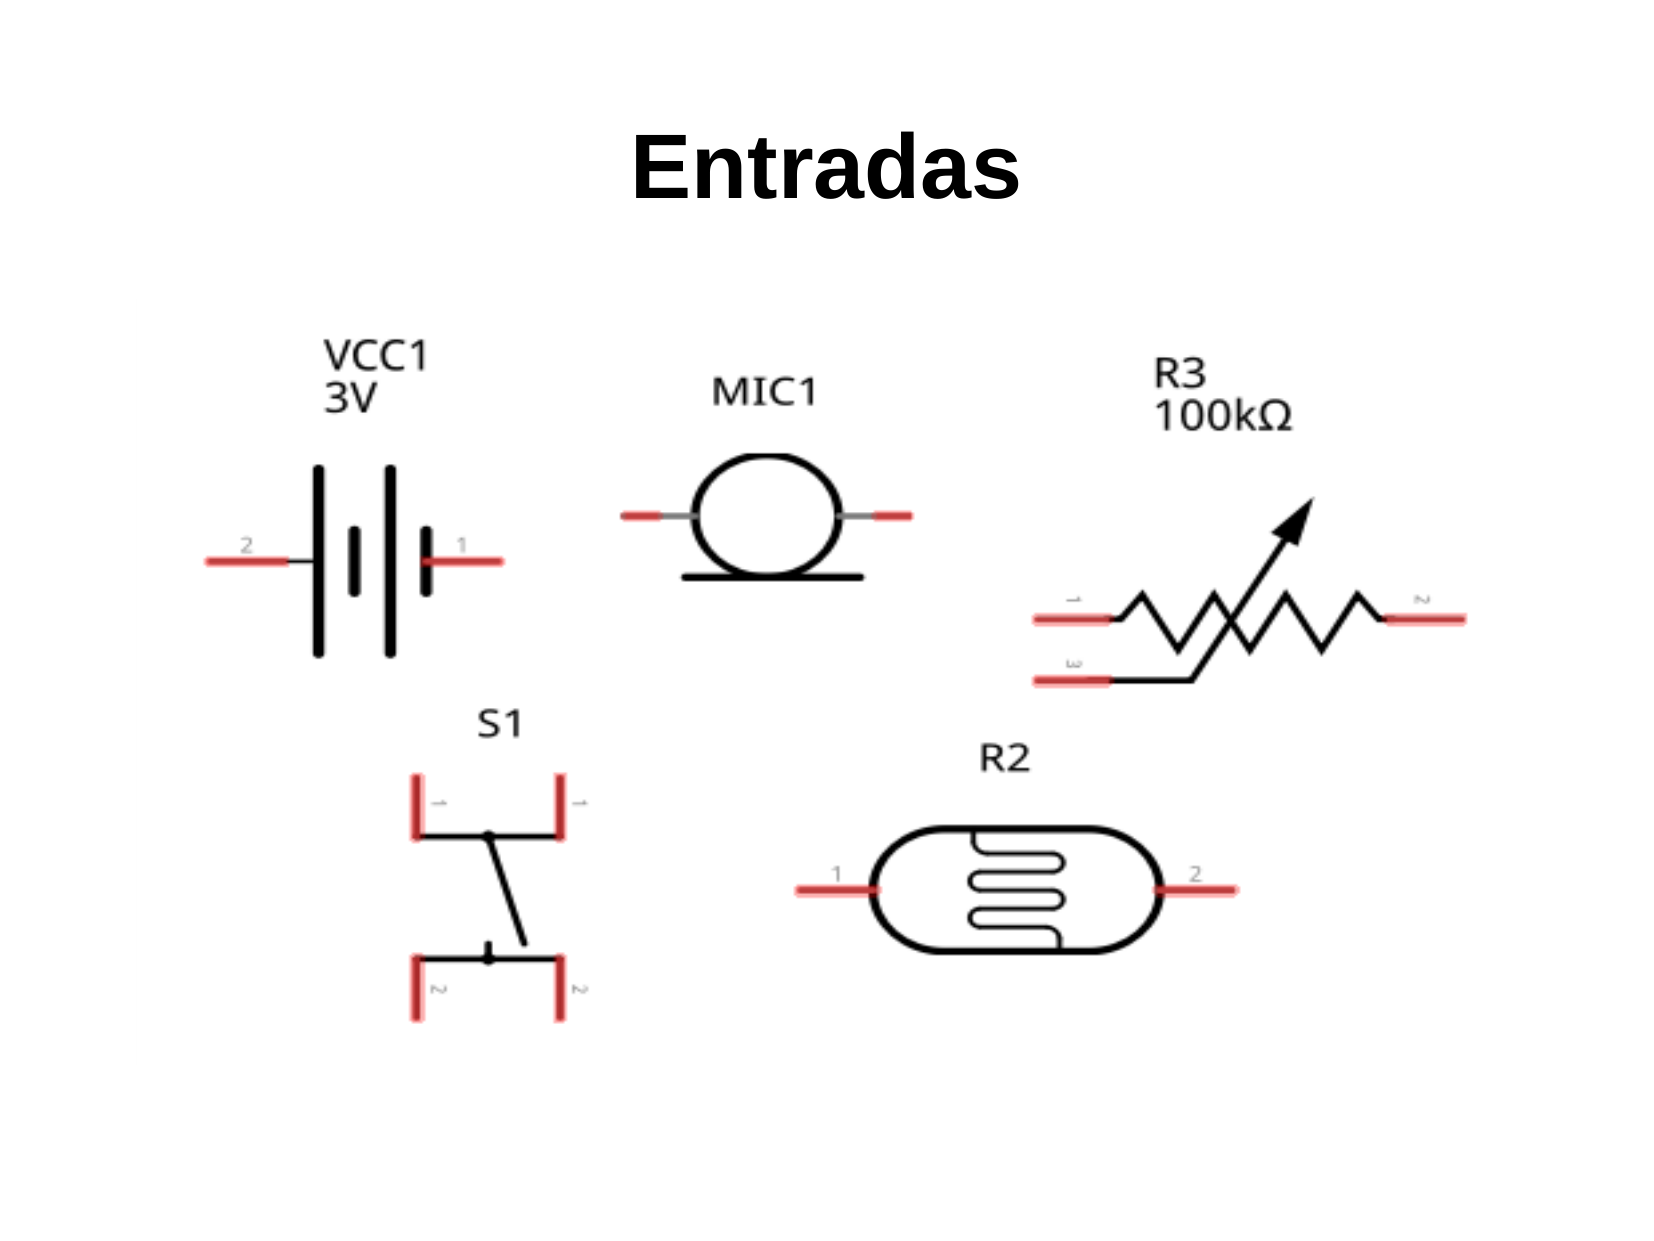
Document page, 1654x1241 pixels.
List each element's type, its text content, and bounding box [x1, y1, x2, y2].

title Entradas [82, 62, 1571, 271]
picture [135, 299, 1516, 1066]
